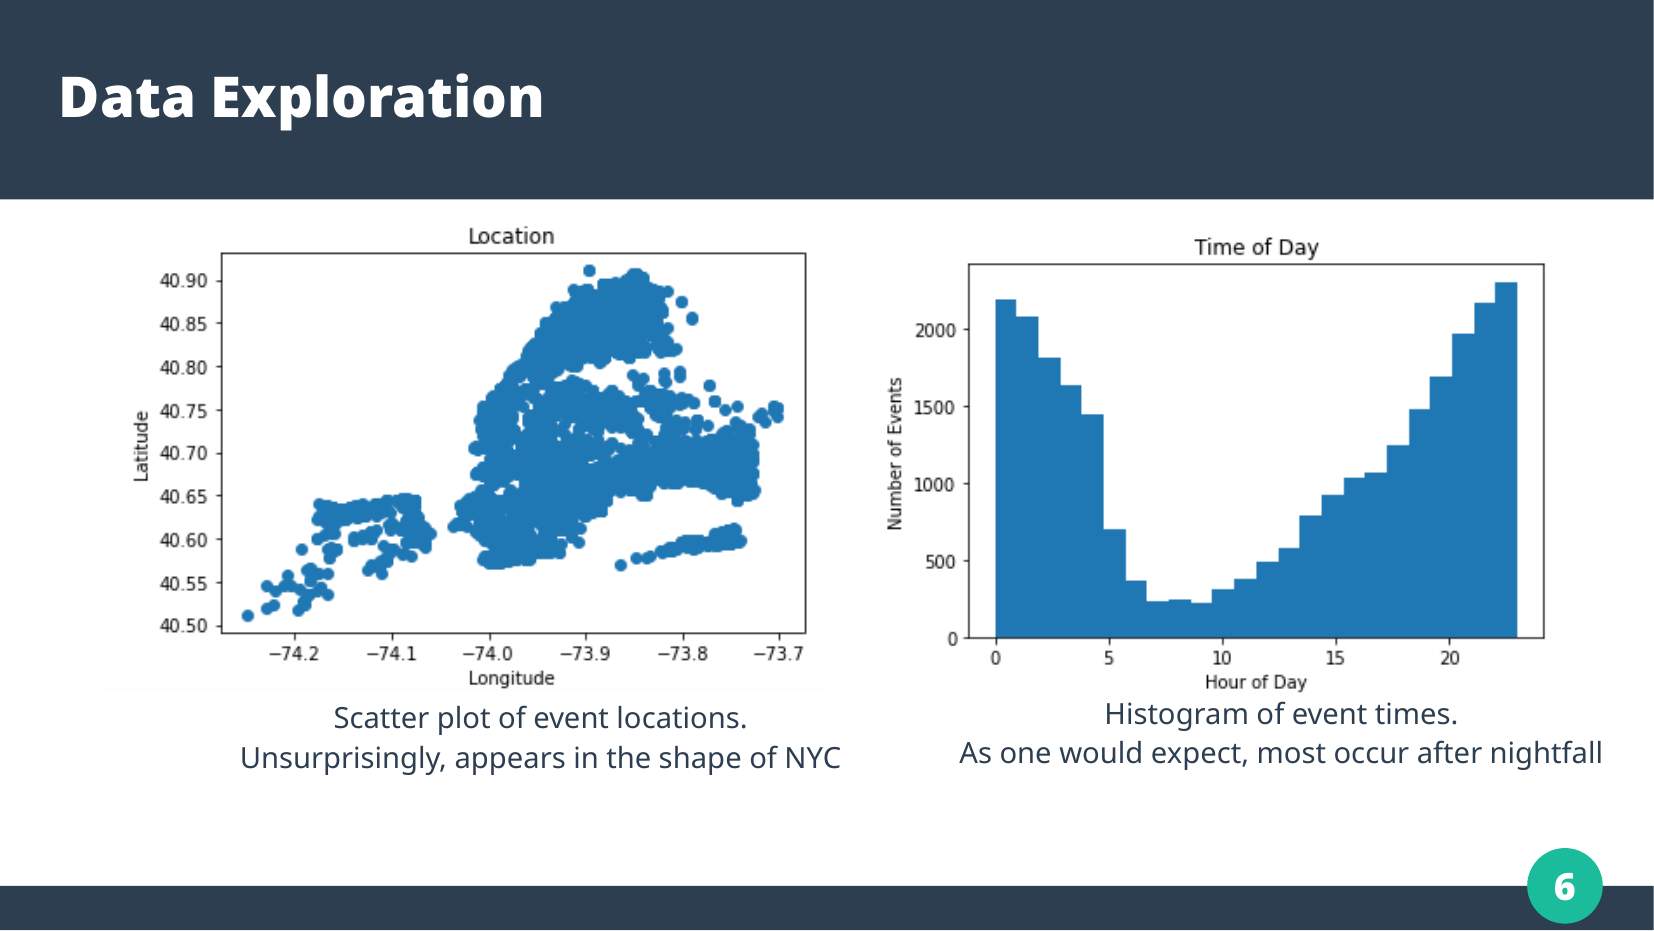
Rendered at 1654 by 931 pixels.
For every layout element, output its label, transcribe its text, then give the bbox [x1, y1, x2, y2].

text_box Scatter plot of event locations. Unsurprisingly, appears in the shape of NYC [225, 692, 779, 781]
picture [862, 226, 1576, 713]
picture [101, 211, 826, 691]
title Data Exploration [59, 37, 1595, 155]
text_box Histogram of event times. As one would expect, most occur after nightfall [944, 688, 1538, 777]
